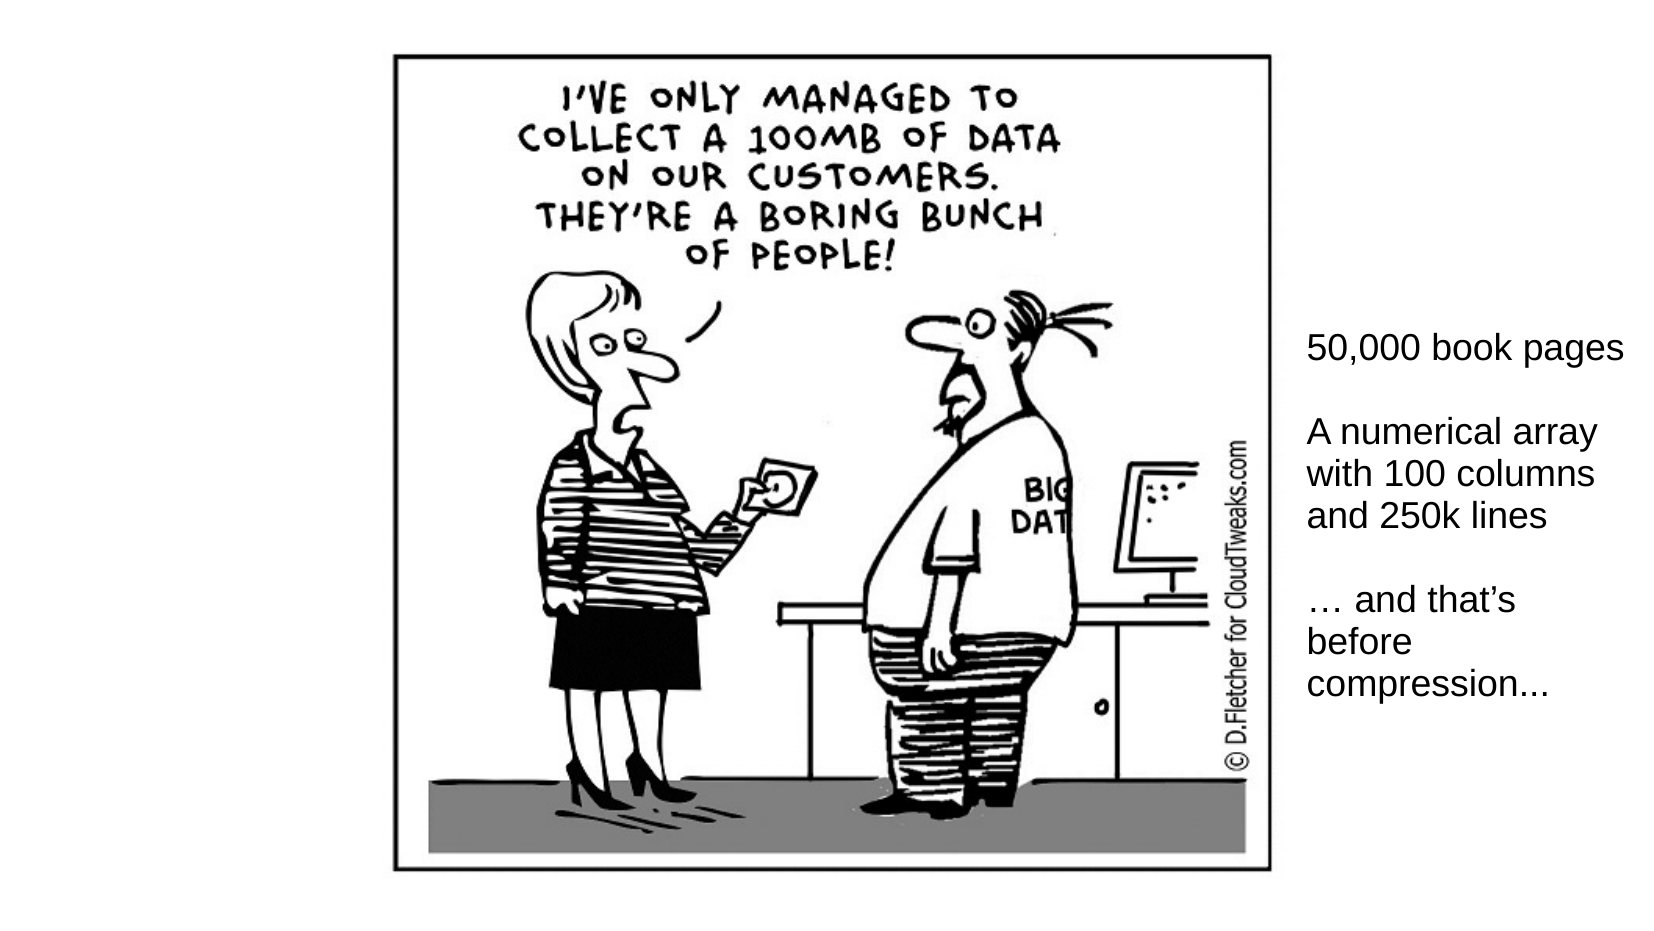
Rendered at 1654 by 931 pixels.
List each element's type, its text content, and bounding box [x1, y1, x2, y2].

picture [371, 39, 1292, 895]
text_box 50,000 book pages A numerical array with 100 columns and 250k lines … and that’s before compression... [1291, 318, 1642, 712]
